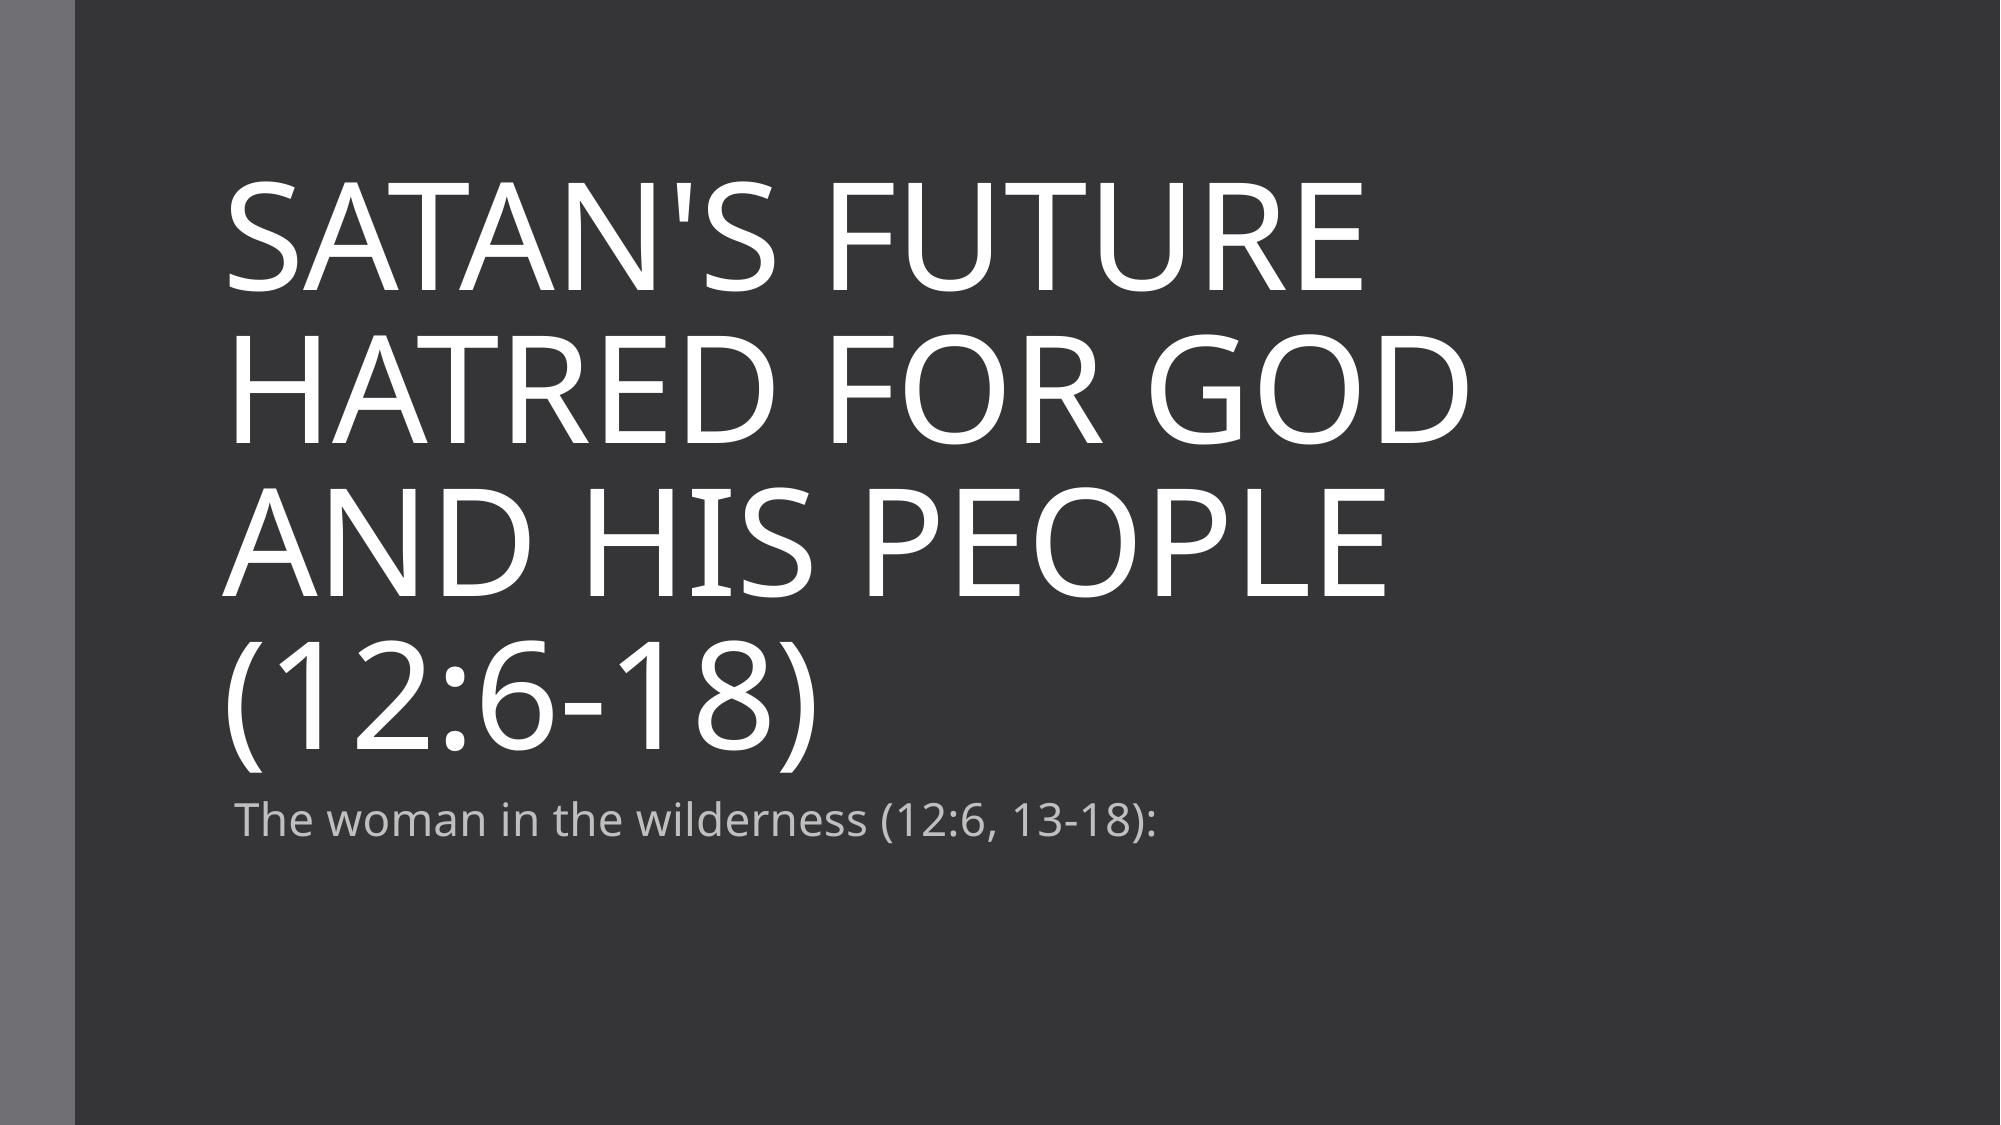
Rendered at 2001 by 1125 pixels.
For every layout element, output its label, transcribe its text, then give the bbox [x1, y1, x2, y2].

title SATAN'S FUTURE HATRED FOR GOD AND HIS PEOPLE (12:6-18) [206, 124, 1752, 787]
subtitle The woman in the wilderness (12:6, 13-18): [206, 787, 1752, 1066]
